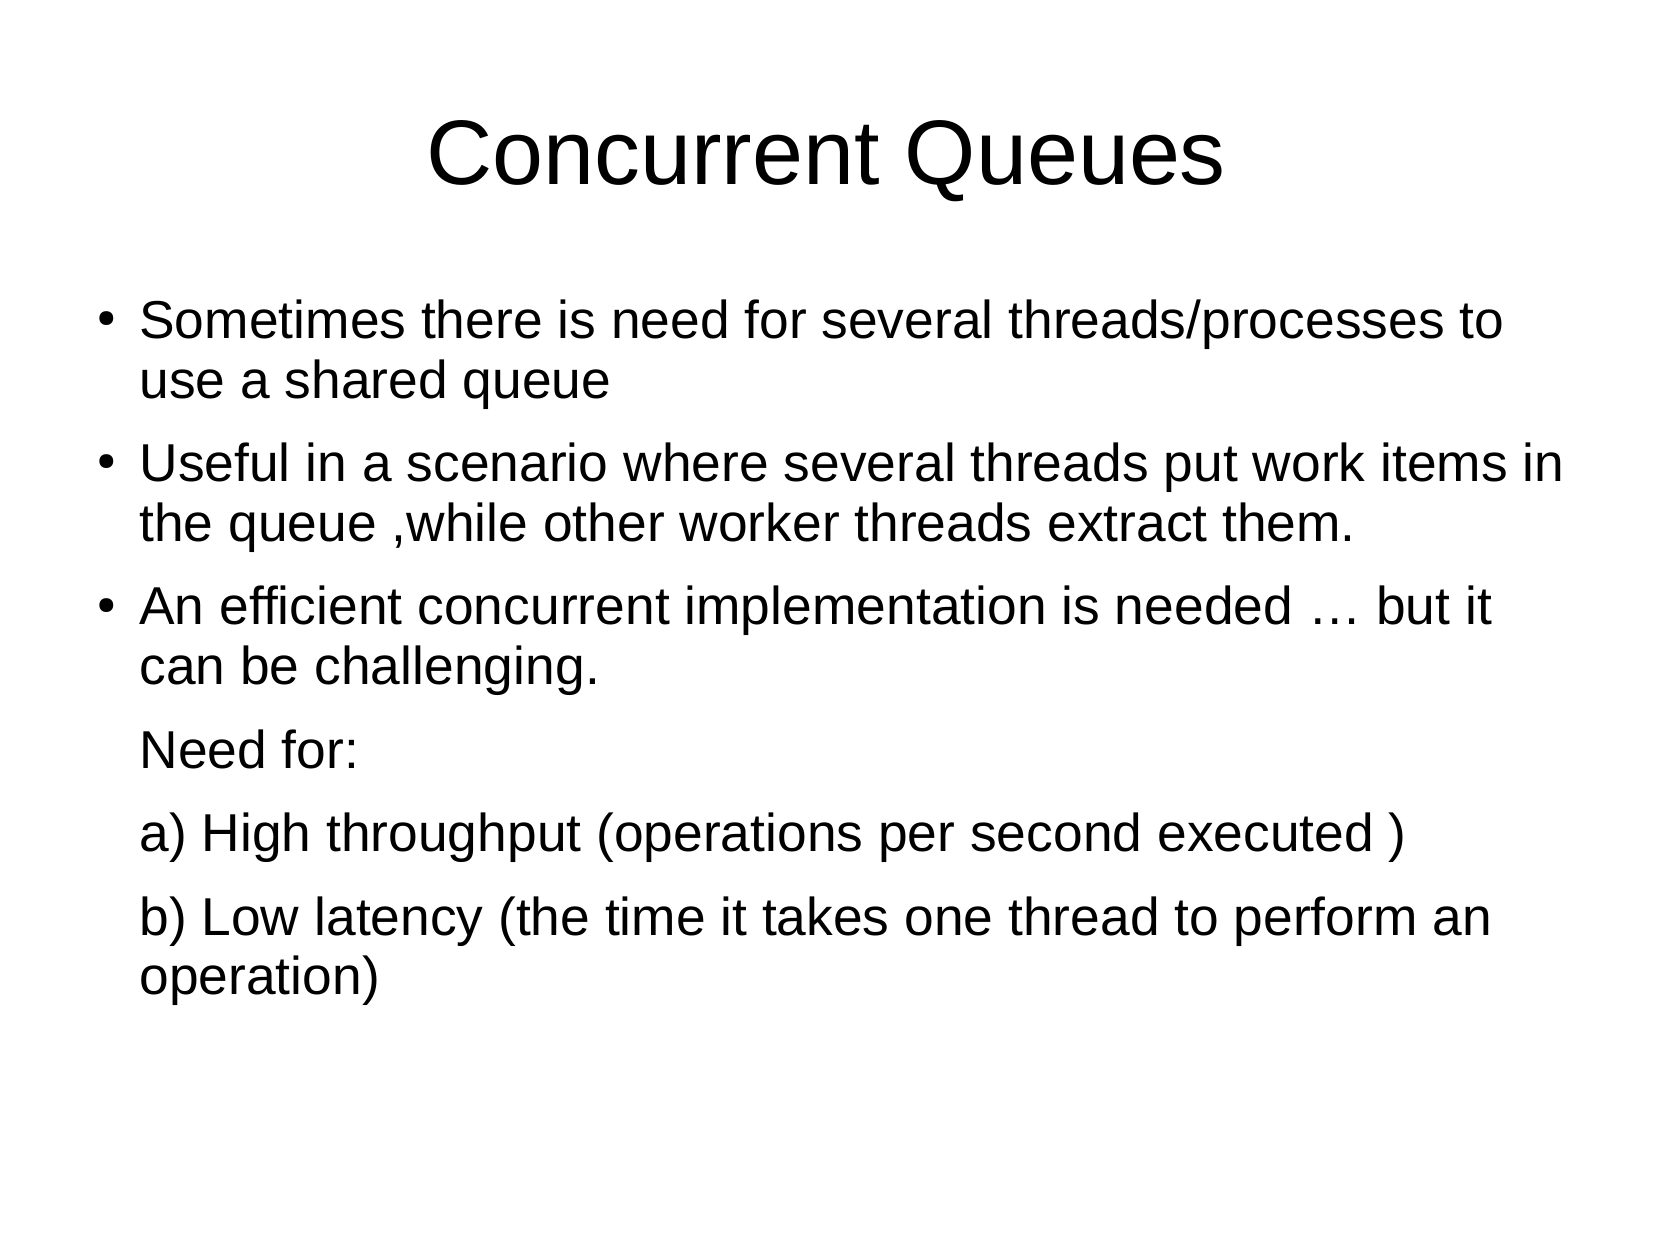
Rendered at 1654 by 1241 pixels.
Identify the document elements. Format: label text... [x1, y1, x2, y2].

title Concurrent Queues [82, 49, 1571, 257]
list Sometimes there is need for several threads/processes to use a shared queue Useful in a scenario where several threads put work items in the queue ,while other worker threads extract them. An efficient concurrent implementation is needed … but it can be challenging. Need for: a) High throughput (operations per second executed ) b) Low latency (the time it takes one thread to perform an operation) [82, 290, 1571, 1010]
